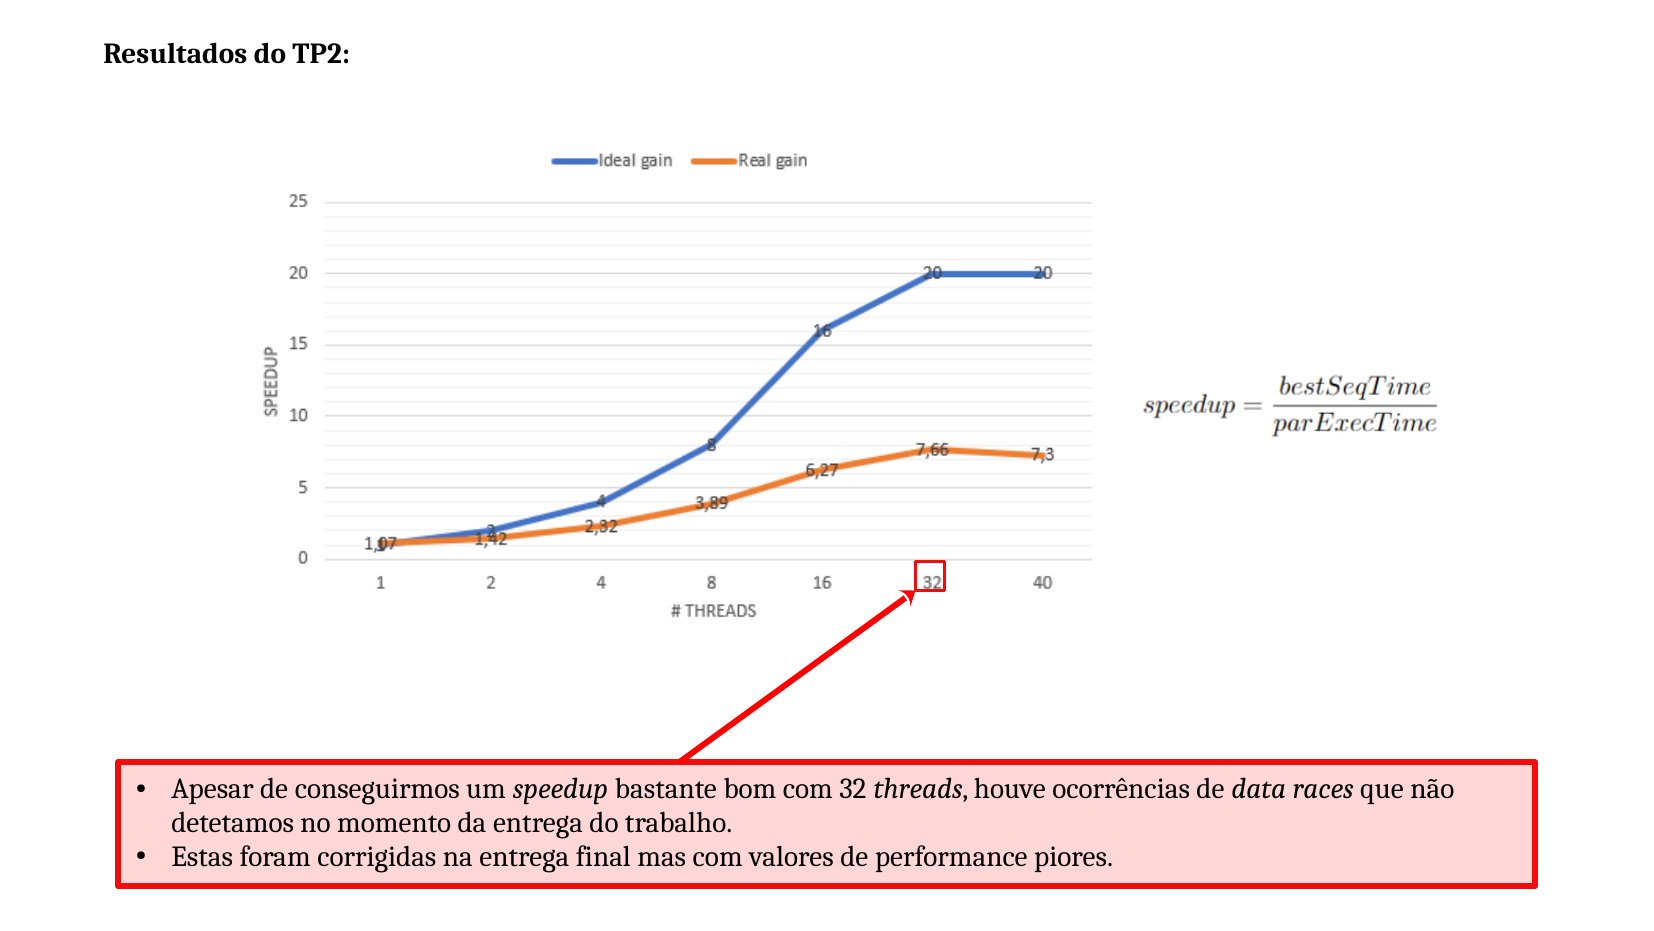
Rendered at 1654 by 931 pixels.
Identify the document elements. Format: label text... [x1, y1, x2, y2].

picture [237, 148, 1092, 650]
text_box Apesar de conseguirmos um speedup bastante bom com 32 threads, houve ocorrências de data races que não detetamos no momento da entrega do trabalho. Estas foram corrigidas na entrega final mas com valores de performance piores. [118, 762, 1536, 886]
text_box [206, 118, 1136, 680]
picture [1136, 354, 1447, 458]
text_box Resultados do TP2: [88, 29, 377, 79]
